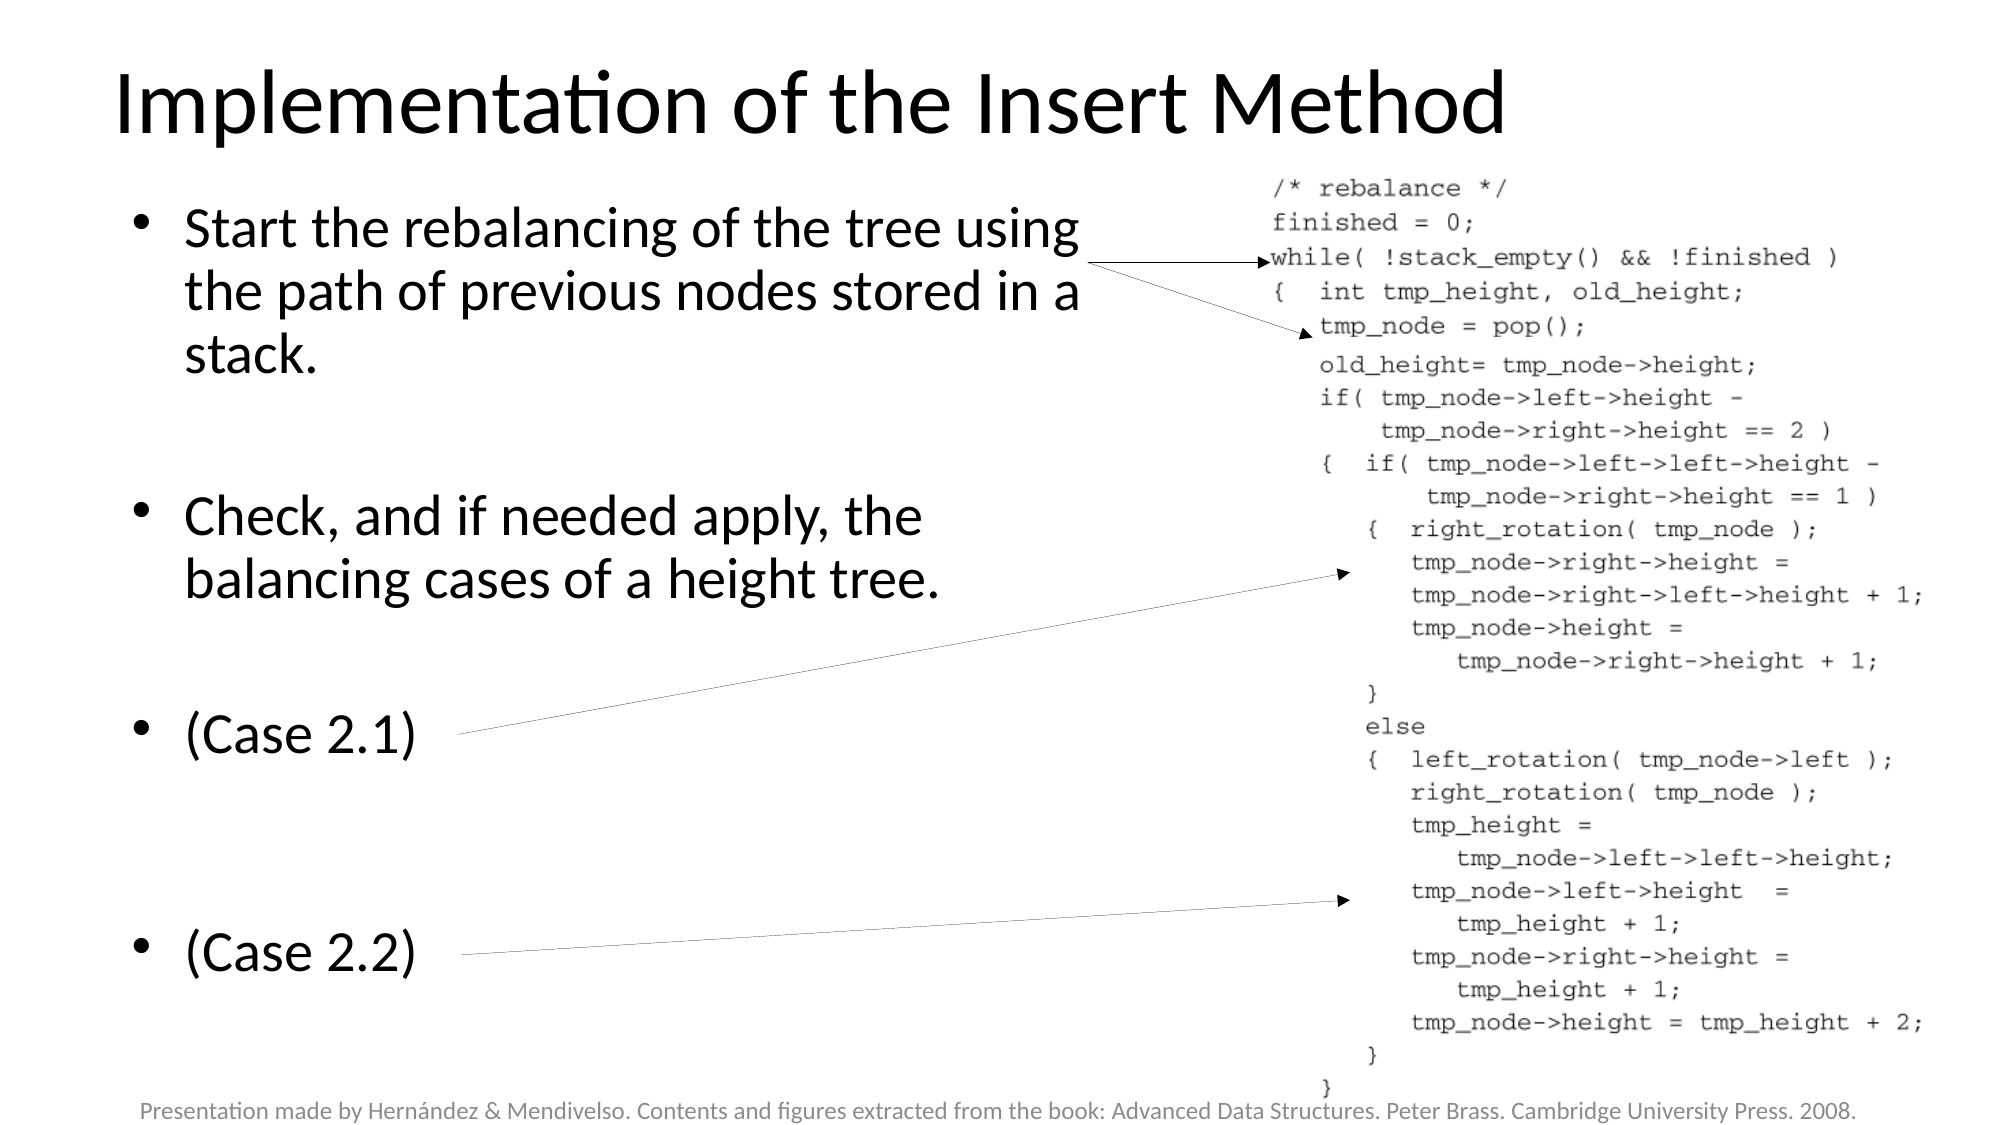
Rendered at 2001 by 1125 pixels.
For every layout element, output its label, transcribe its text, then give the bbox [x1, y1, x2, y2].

picture [1263, 165, 1977, 1100]
list Start the rebalancing of the tree using the path of previous nodes stored in a stack. Check, and if needed apply, the balancing cases of a height tree. (Case 2.1) (Case 2.2) [113, 197, 1102, 1014]
title Implementation of the Insert Method [113, 2, 1839, 152]
text_box Presentation made by Hernández & Mendivelso. Contents and figures extracted from the book: Advanced Data Structures. Peter Brass. Cambridge University Press. 2008. [0, 1100, 2000, 1119]
